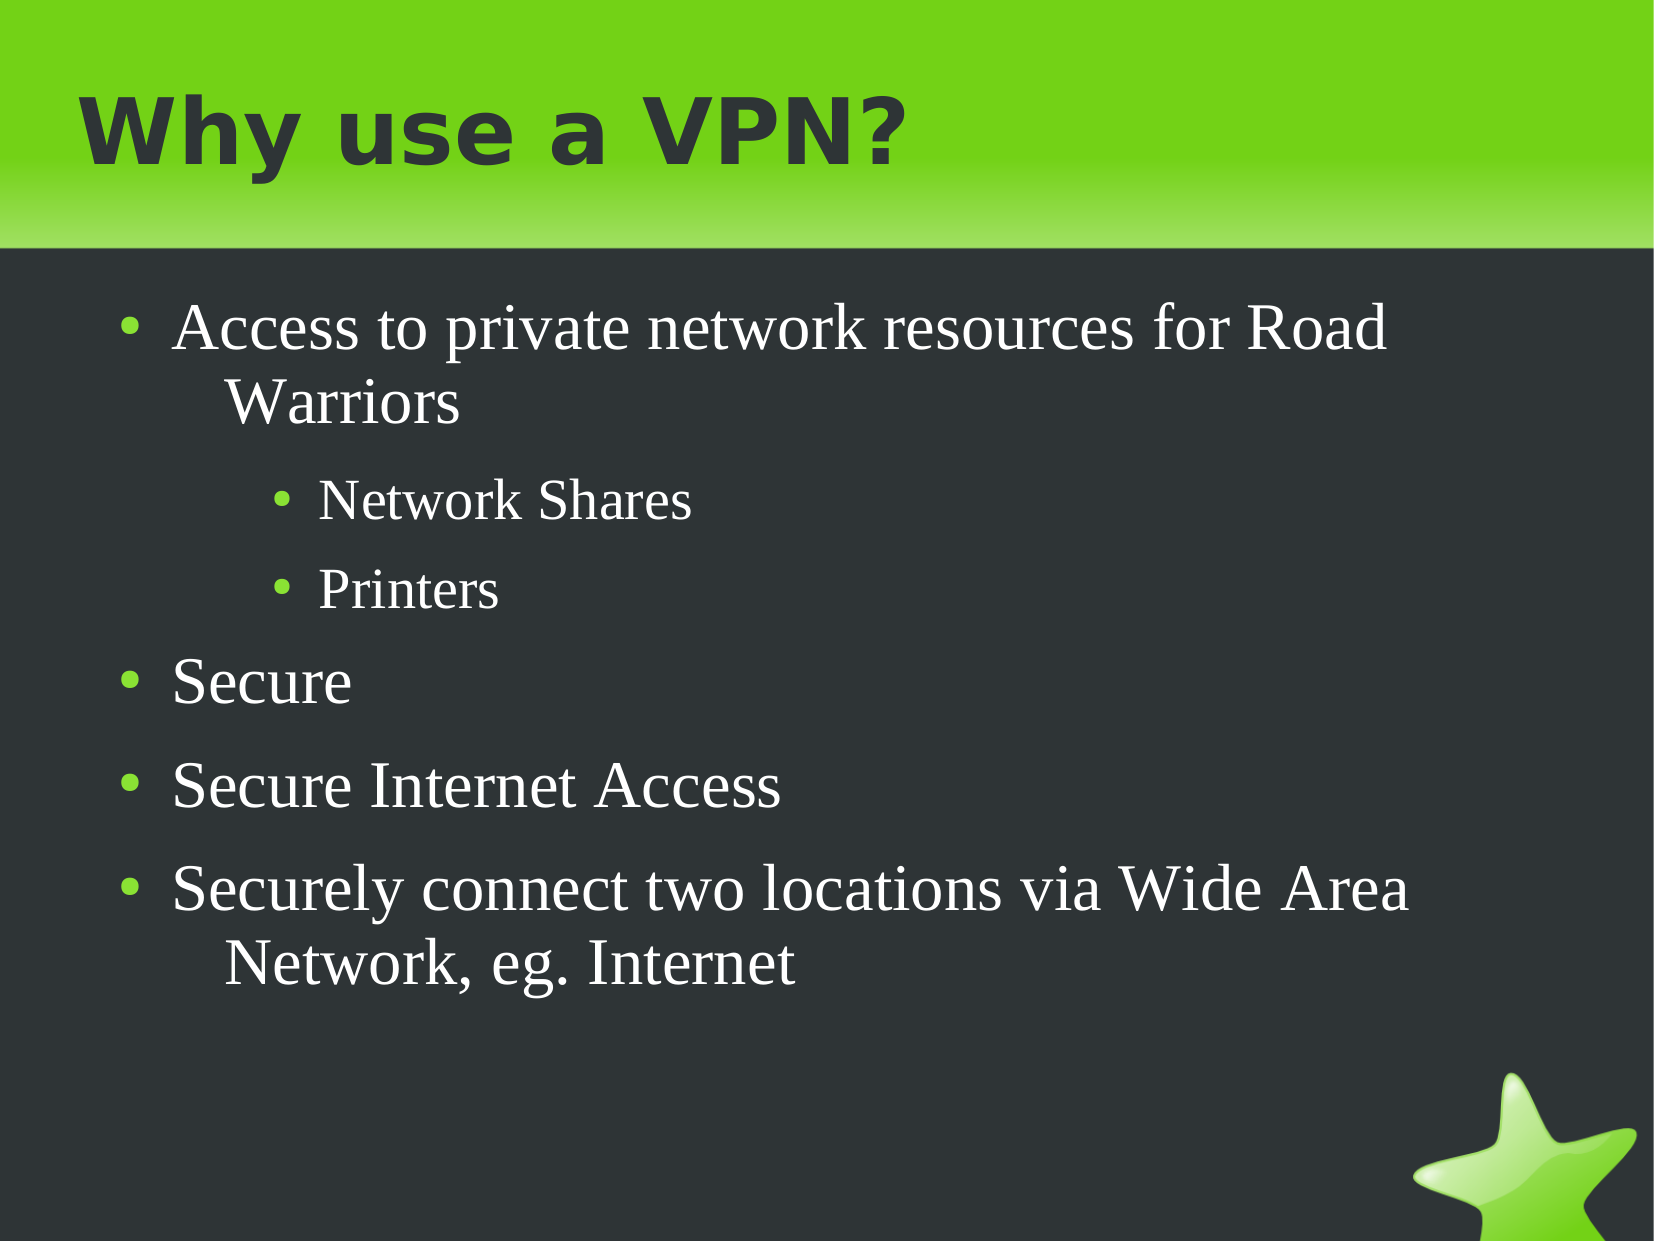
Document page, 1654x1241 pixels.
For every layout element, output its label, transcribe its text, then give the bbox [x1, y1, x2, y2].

list Access to private network resources for Road Warriors Network Shares Printers Secure Secure Internet Access Securely connect two locations via Wide Area Network, eg. Internet [82, 290, 1571, 1094]
picture [0, 0, 1654, 1241]
title Why use a VPN? [76, 29, 1565, 237]
